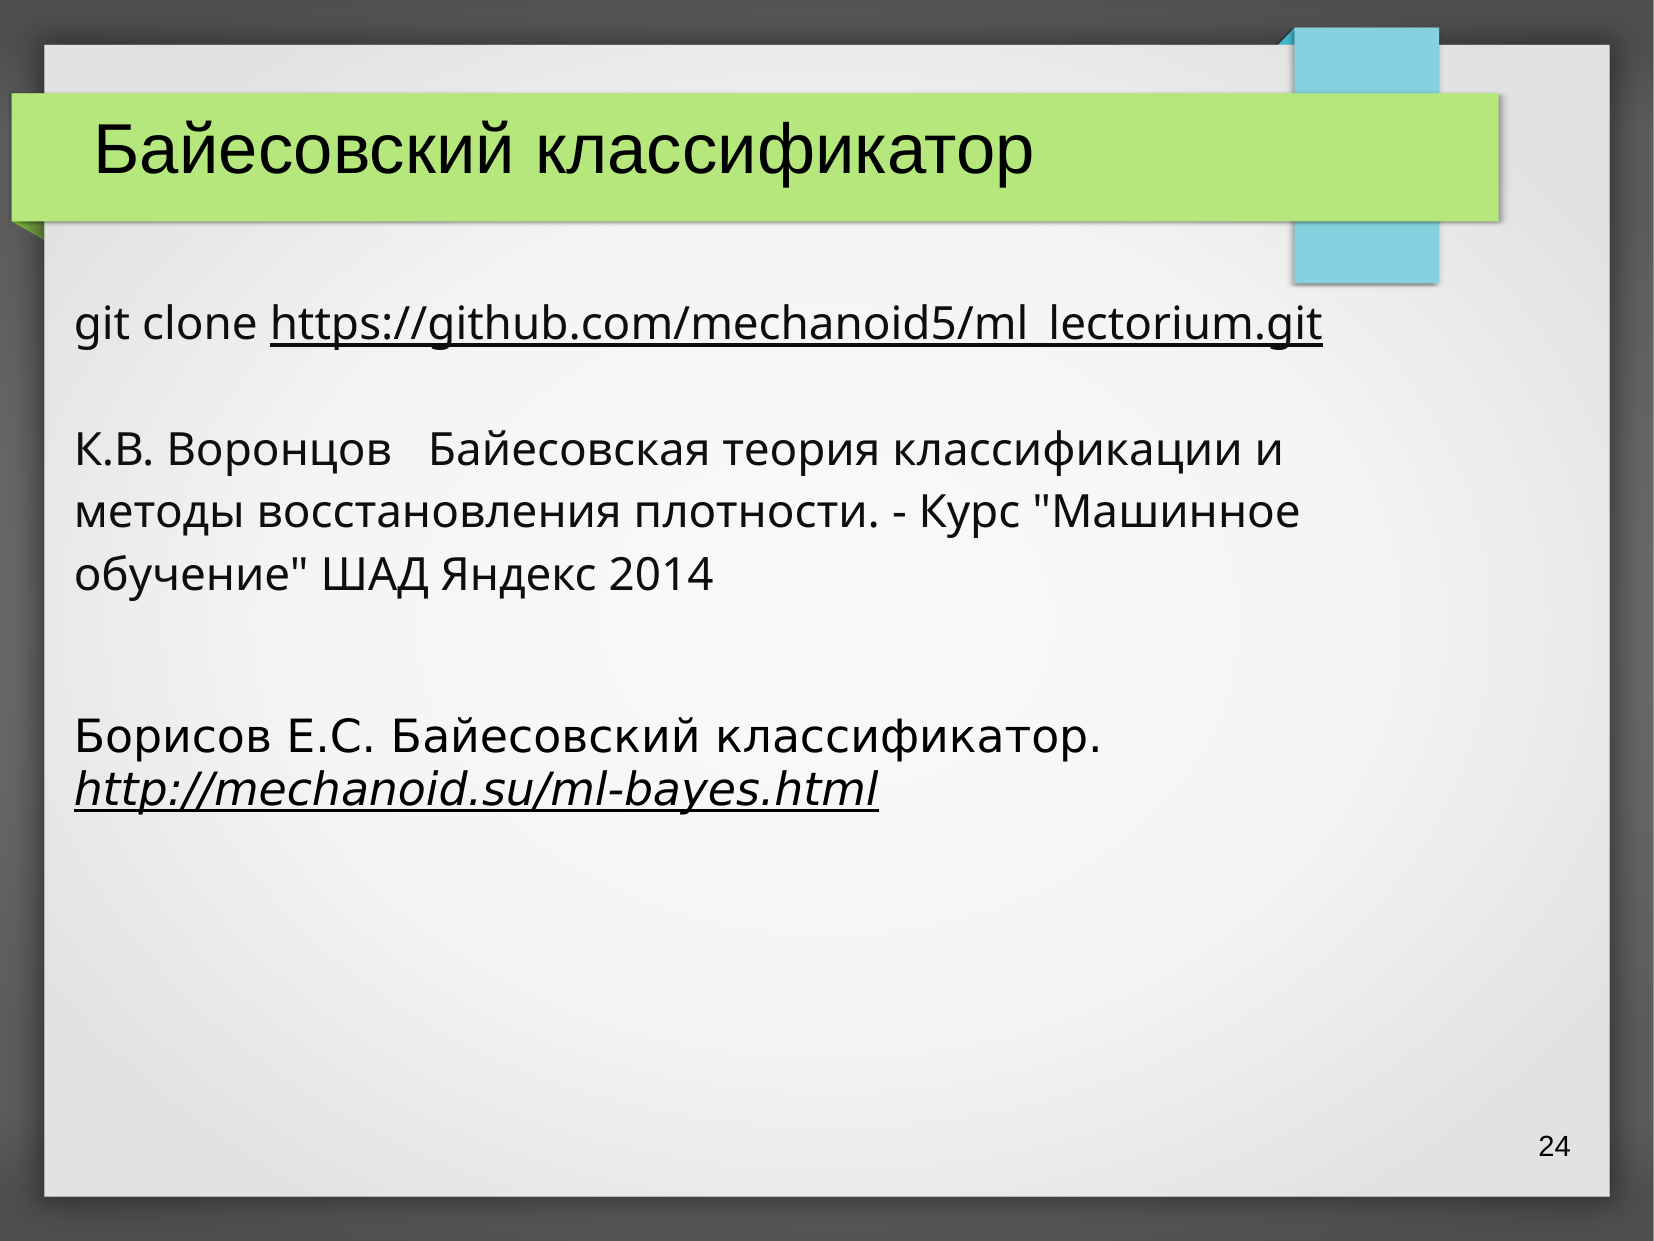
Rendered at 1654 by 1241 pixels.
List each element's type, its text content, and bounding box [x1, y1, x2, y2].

picture [0, 0, 1654, 1241]
text_box git clone https://github.com/mechanoid5/ml_lectorium.git К.В. Воронцов Байесовская теория классификации и методы восстановления плотности. - Курс "Машинное обучение" ШАД Яндекс 2014 Борисов Е.С. Байесовский классификатор. http://mechanoid.su/ml-bayes.html [59, 283, 1441, 977]
title Байесовский классификатор [93, 108, 1452, 190]
